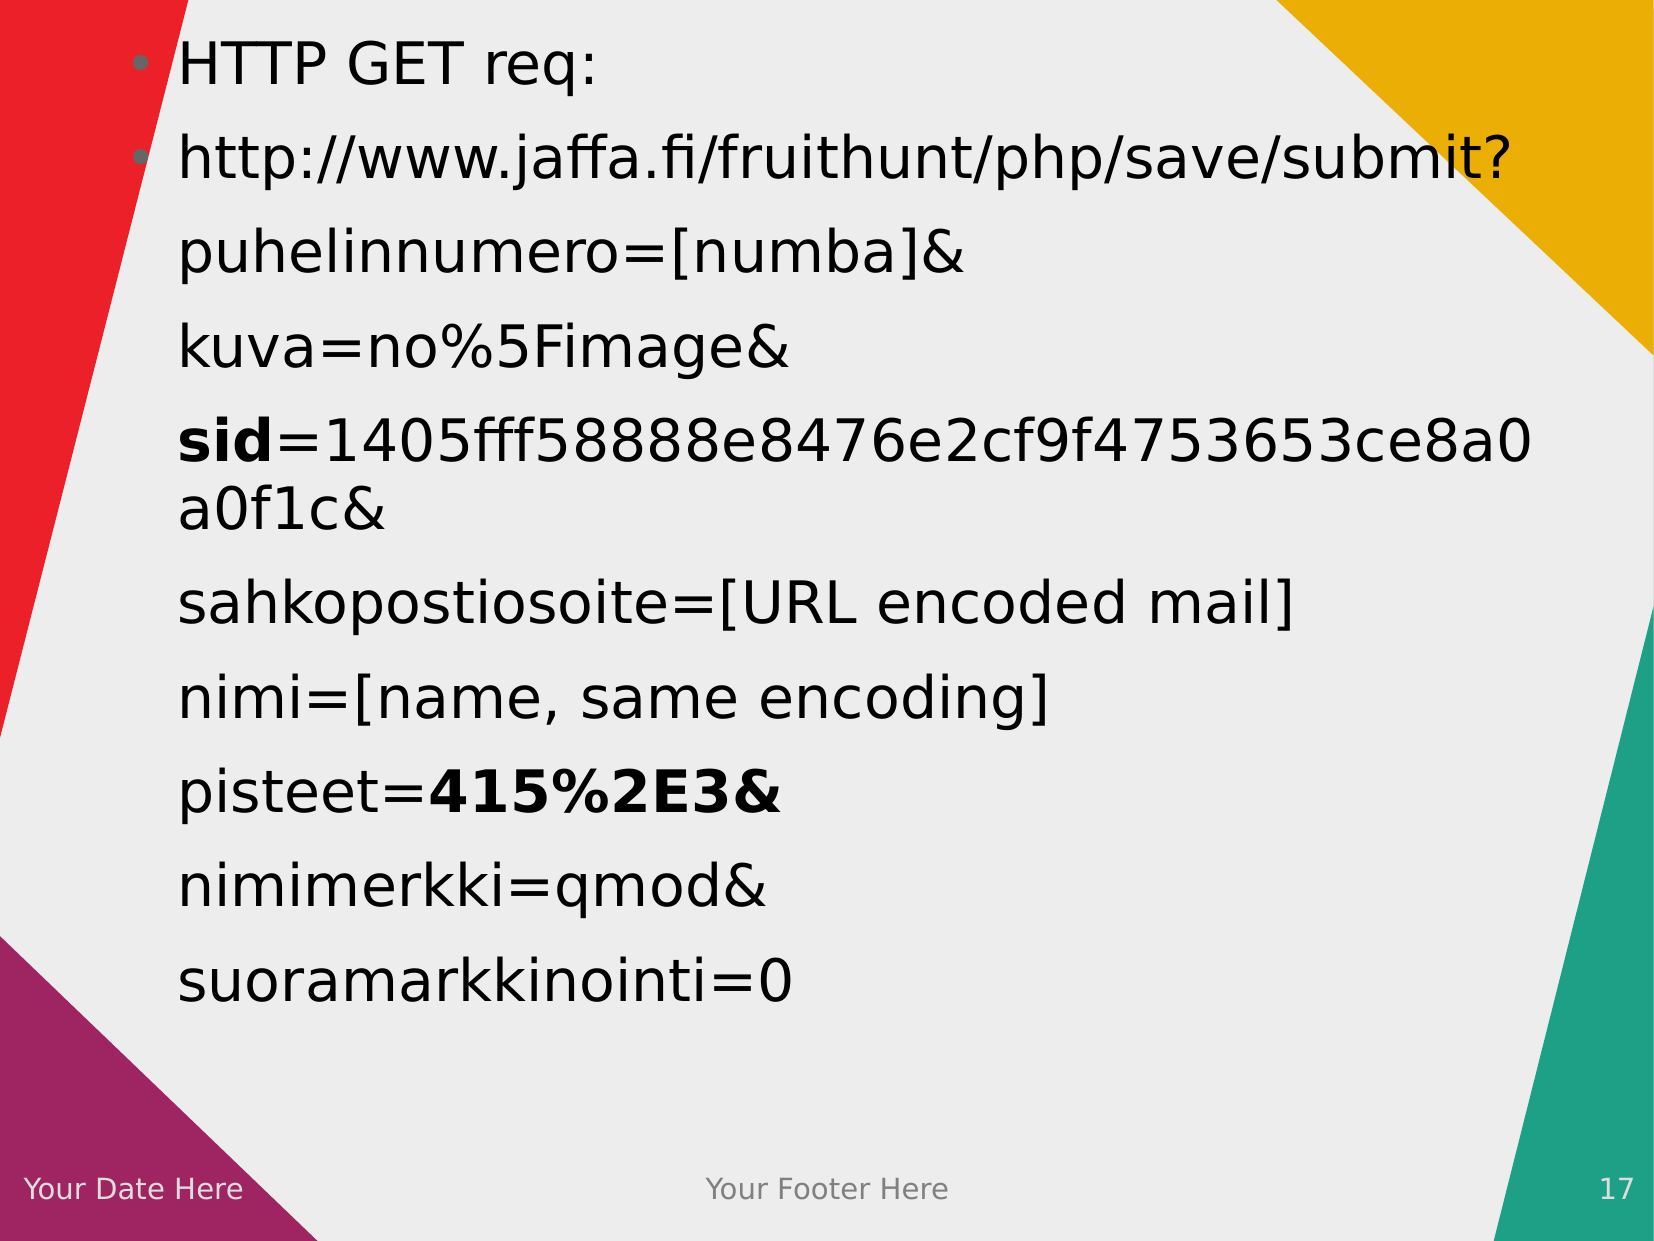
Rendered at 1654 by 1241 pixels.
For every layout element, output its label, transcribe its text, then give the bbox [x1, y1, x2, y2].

list HTTP GET req: http://www.jaffa.fi/fruithunt/php/save/submit? puhelinnumero=[numba]& kuva=no%5Fimage& sid=1405fff58888e8476e2cf9f4753653ce8a0a0f1c& sahkopostiosoite=[URL encoded mail] nimi=[name, same encoding] pisteet=415%2E3& nimimerkki=qmod& suoramarkkinointi=0 [114, 30, 1539, 1033]
